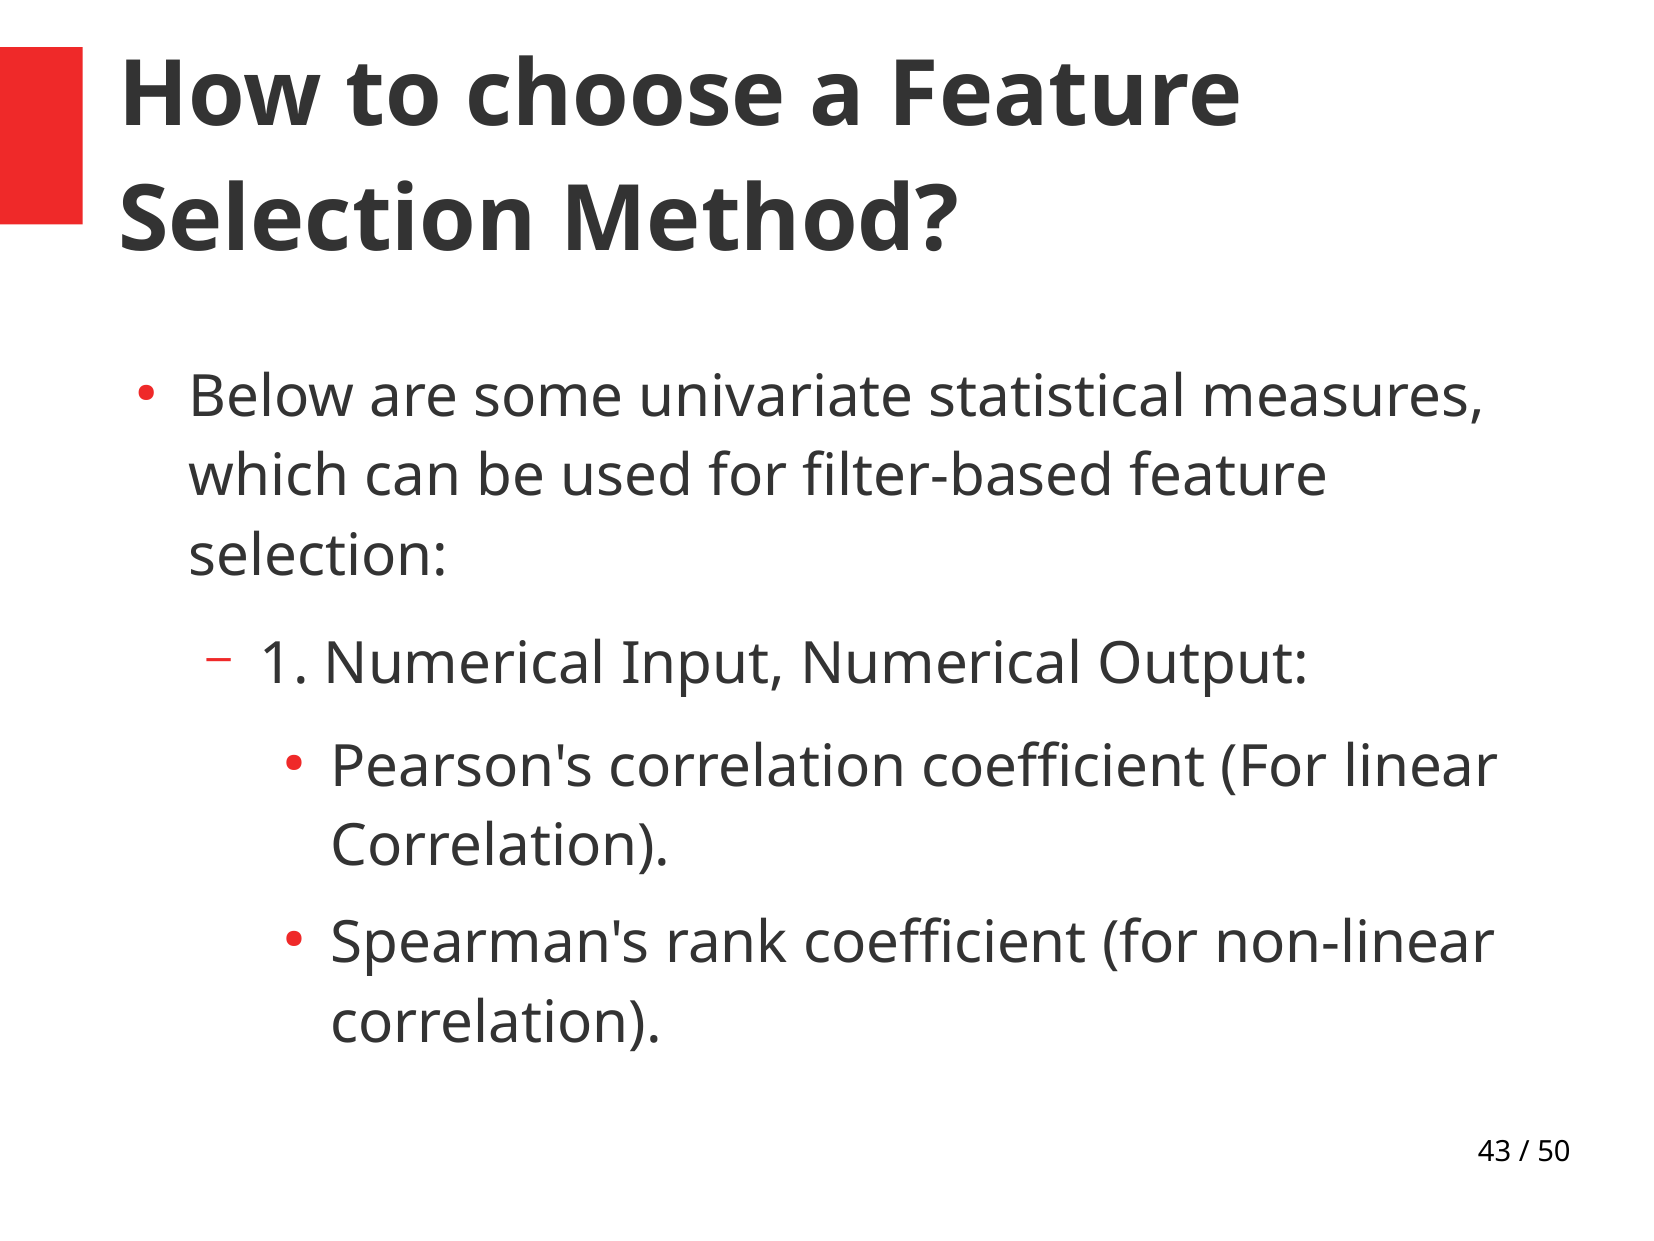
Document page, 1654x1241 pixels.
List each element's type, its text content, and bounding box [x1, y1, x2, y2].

list Below are some univariate statistical measures, which can be used for filter-based feature selection: 1. Numerical Input, Numerical Output: Pearson's correlation coefficient (For linear Correlation). Spearman's rank coefficient (for non-linear correlation). [118, 354, 1536, 1074]
title How to choose a Feature Selection Method? [118, 28, 1571, 278]
